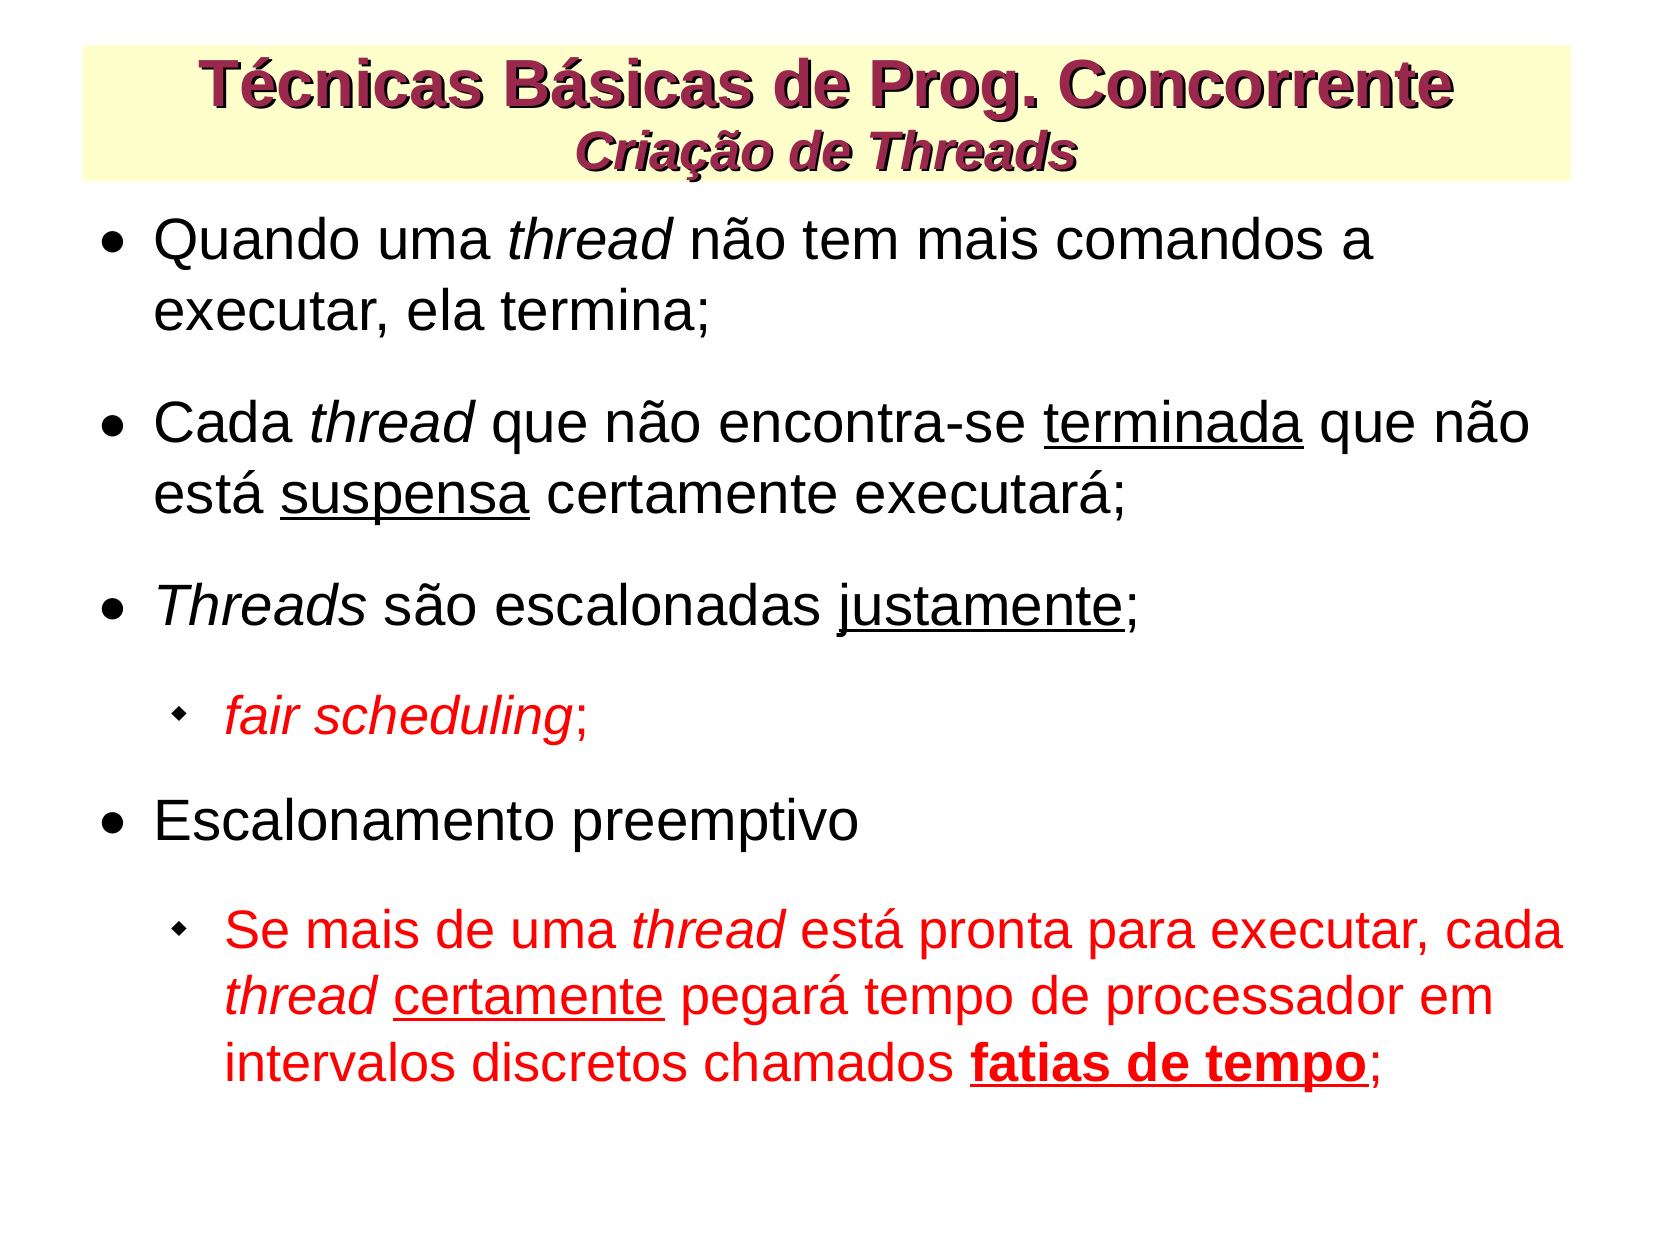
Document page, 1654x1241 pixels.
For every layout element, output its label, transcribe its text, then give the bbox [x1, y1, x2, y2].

list Quando uma thread não tem mais comandos a executar, ela termina; Cada thread que não encontra-se terminada que não está suspensa certamente executará; Threads são escalonadas justamente; fair scheduling; Escalonamento preemptivo Se mais de uma thread está pronta para executar, cada thread certamente pegará tempo de processador em intervalos discretos chamados fatias de tempo; [82, 206, 1571, 1137]
title Técnicas Básicas de Prog. Concorrente Criação de Threads [82, 45, 1571, 182]
